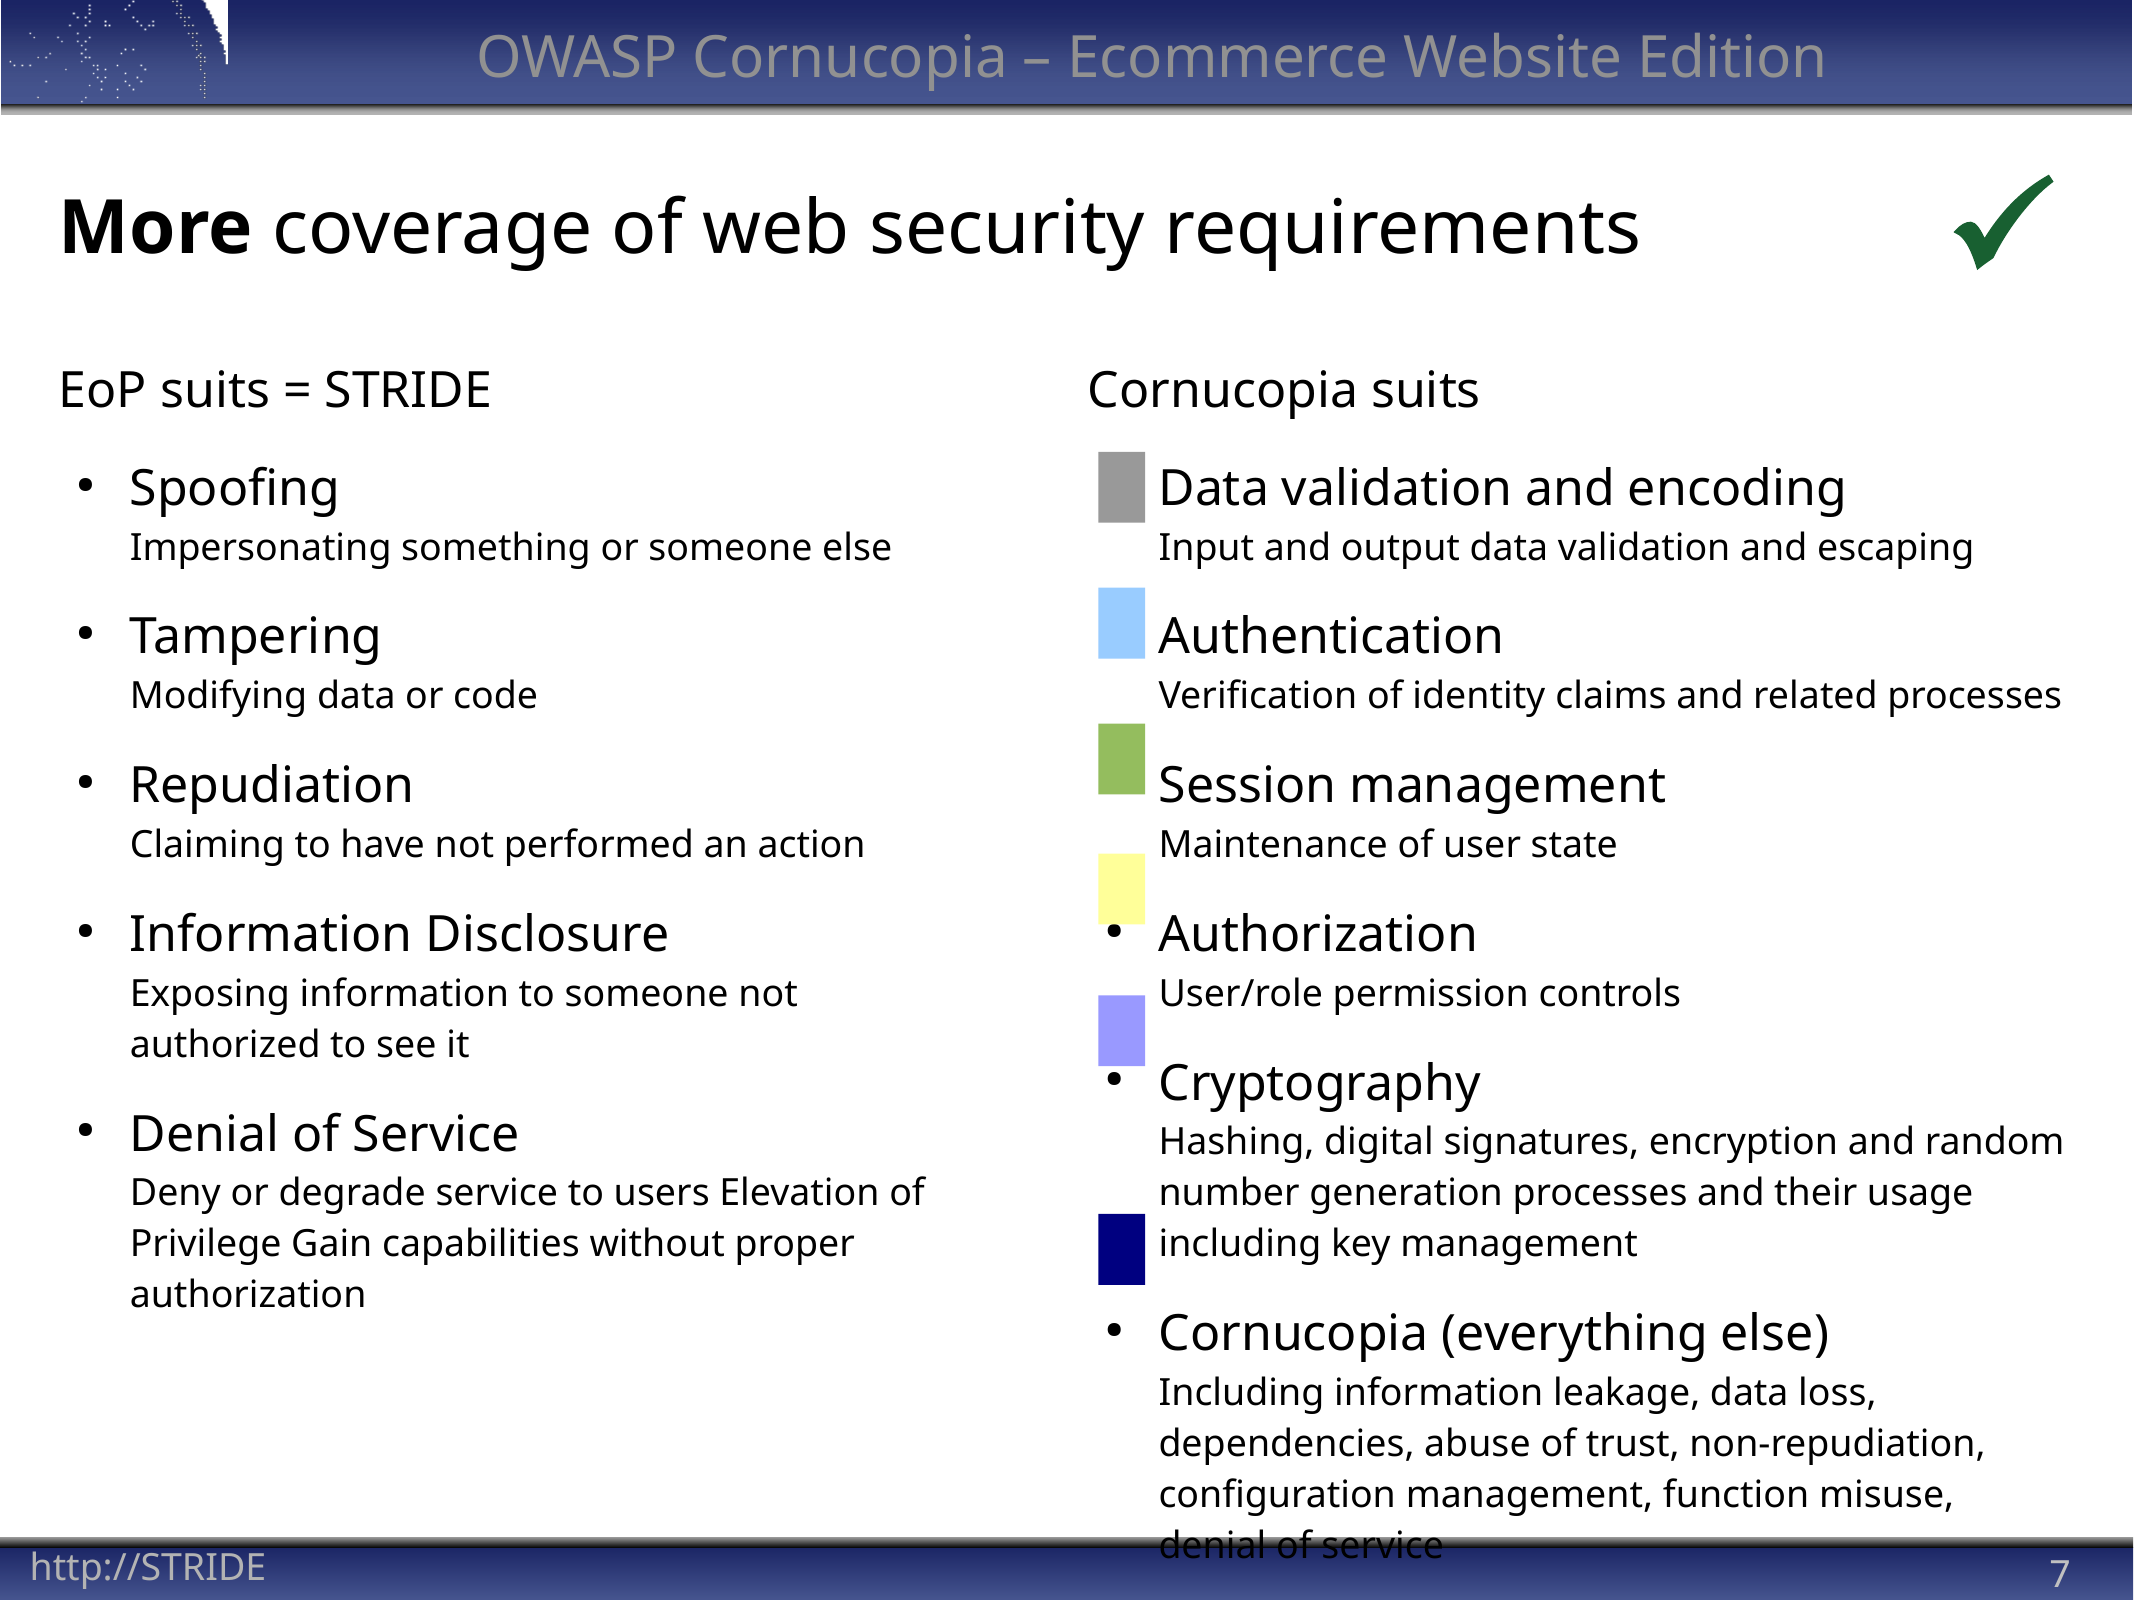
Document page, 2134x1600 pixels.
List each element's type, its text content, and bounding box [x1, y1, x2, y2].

list [1098, 995, 1146, 1067]
list Cornucopia suits Data validation and encoding Input and output data validation and escaping Authentication Verification of identity claims and related processes Session management Maintenance of user state Authorization User/role permission controls Cryptography Hashing, digital signatures, encryption and random number generation processes and their usage including key management Cornucopia (everything else) Including information leakage, data loss, dependencies, abuse of trust, non-repudiation, configuration management, function misuse, denial of service [1087, 354, 2068, 1536]
title More coverage of web security requirements [58, 124, 2126, 325]
list ü [1730, 177, 2061, 325]
list [1098, 723, 1146, 795]
list [1098, 853, 1146, 925]
list [1098, 1213, 1146, 1285]
list EoP suits = STRIDE Spoofing Impersonating something or someone else Tampering Modifying data or code Repudiation Claiming to have not performed an action Information Disclosure Exposing information to someone not authorized to see it Denial of Service Deny or degrade service to users Elevation of Privilege Gain capabilities without proper authorization [58, 354, 945, 1536]
list [1098, 451, 1146, 523]
list [1098, 587, 1146, 659]
list http://STRIDE [29, 1540, 2038, 1600]
